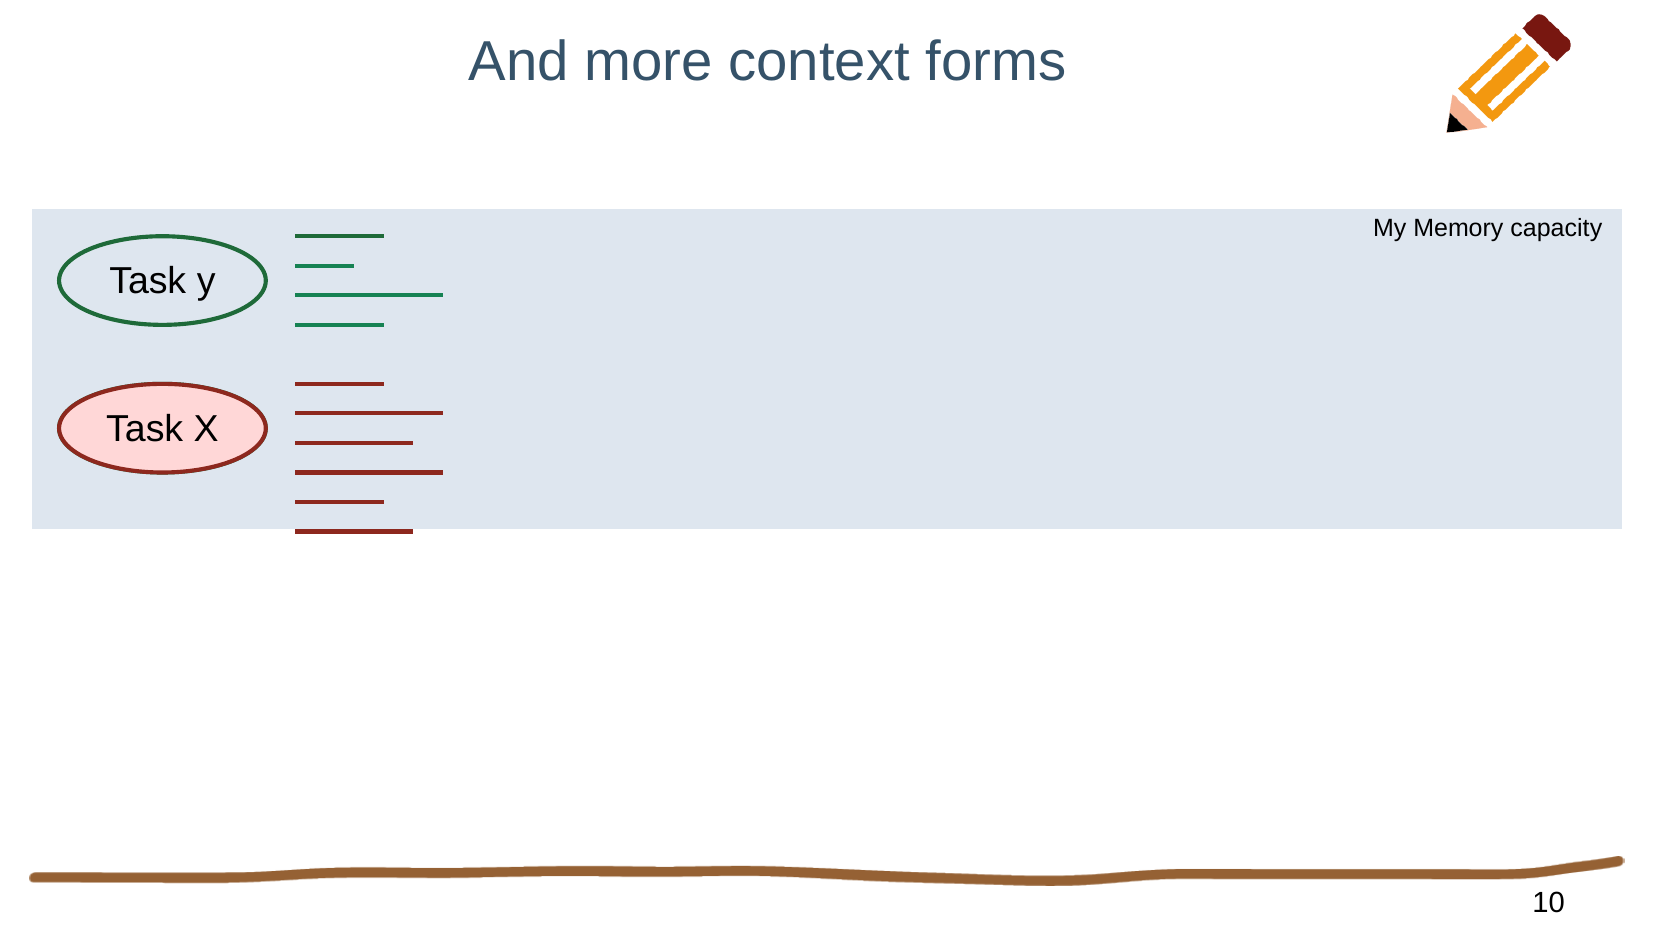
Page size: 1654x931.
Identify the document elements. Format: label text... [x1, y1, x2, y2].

text_box Task X [59, 383, 266, 473]
text_box My Memory capacity [1358, 206, 1618, 250]
text_box Task y [59, 236, 266, 325]
title And more context forms [88, 29, 1447, 206]
picture [29, 856, 1625, 886]
picture [1446, 14, 1571, 133]
text_box [29, 206, 1625, 532]
